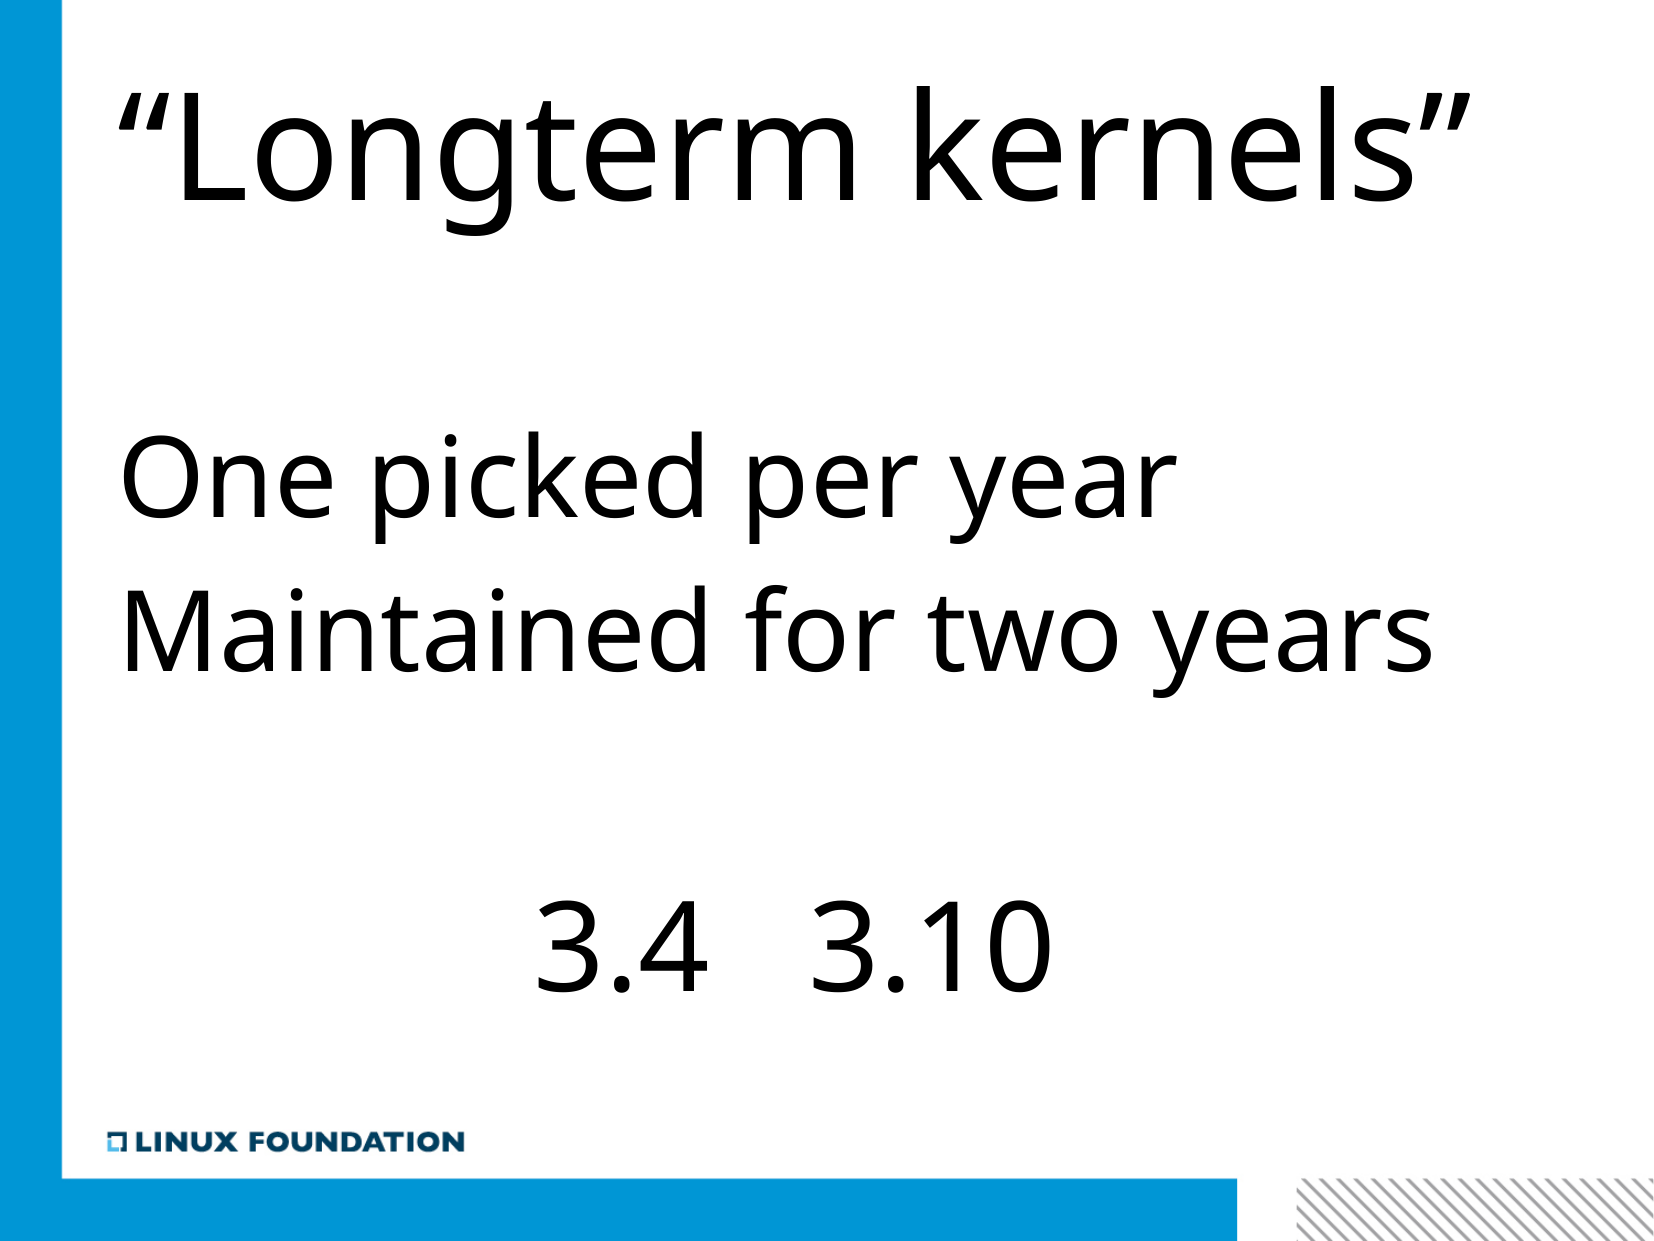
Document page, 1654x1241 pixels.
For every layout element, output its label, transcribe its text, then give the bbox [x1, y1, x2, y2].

text_box “Longterm kernels” One picked per year Maintained for two years 3.4 3.10 [102, 32, 1552, 918]
picture [62, 0, 1654, 1241]
